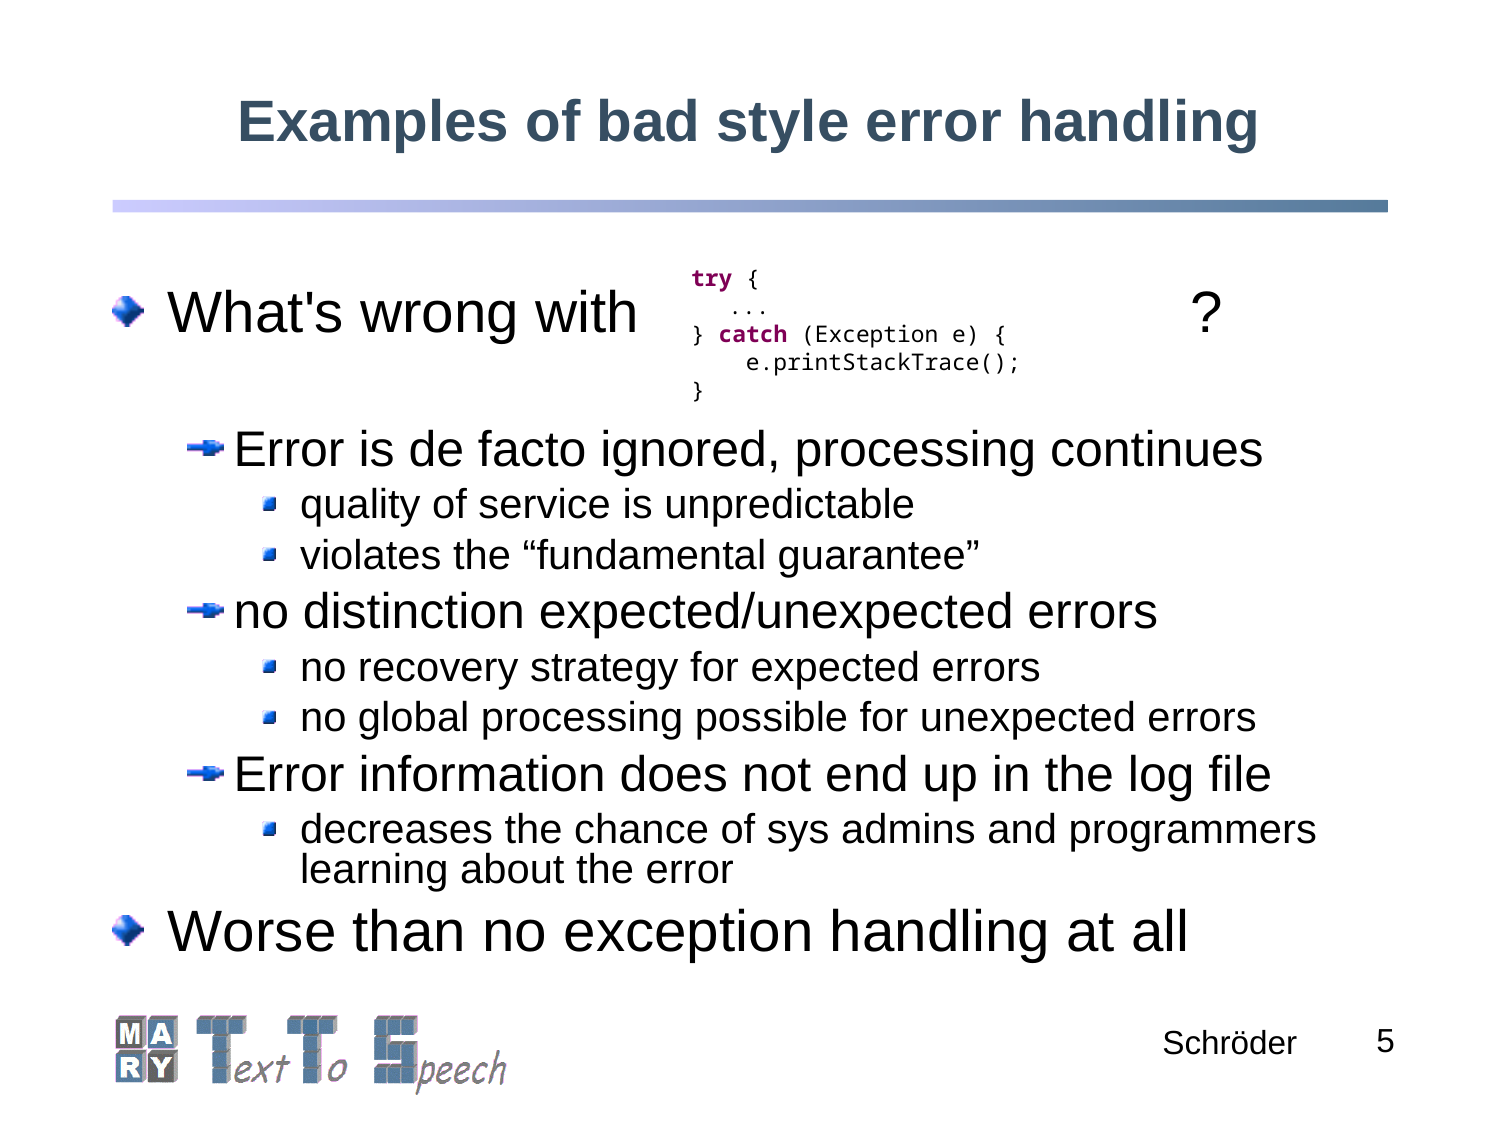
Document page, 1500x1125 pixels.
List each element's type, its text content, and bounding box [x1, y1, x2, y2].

list What's wrong with ? Error is de facto ignored, processing continues quality of service is unpredictable violates the “fundamental guarantee” no distinction expected/unexpected errors no recovery strategy for expected errors no global processing possible for unexpected errors Error information does not end up in the log file decreases the chance of sys admins and programmers learning about the error Worse than no exception handling at all [112, 287, 1387, 997]
title Examples of bad style error handling [112, 57, 1387, 193]
picture [112, 1012, 507, 1096]
text_box try { ... } catch (Exception e) { e.printStackTrace(); } [566, 256, 1229, 404]
